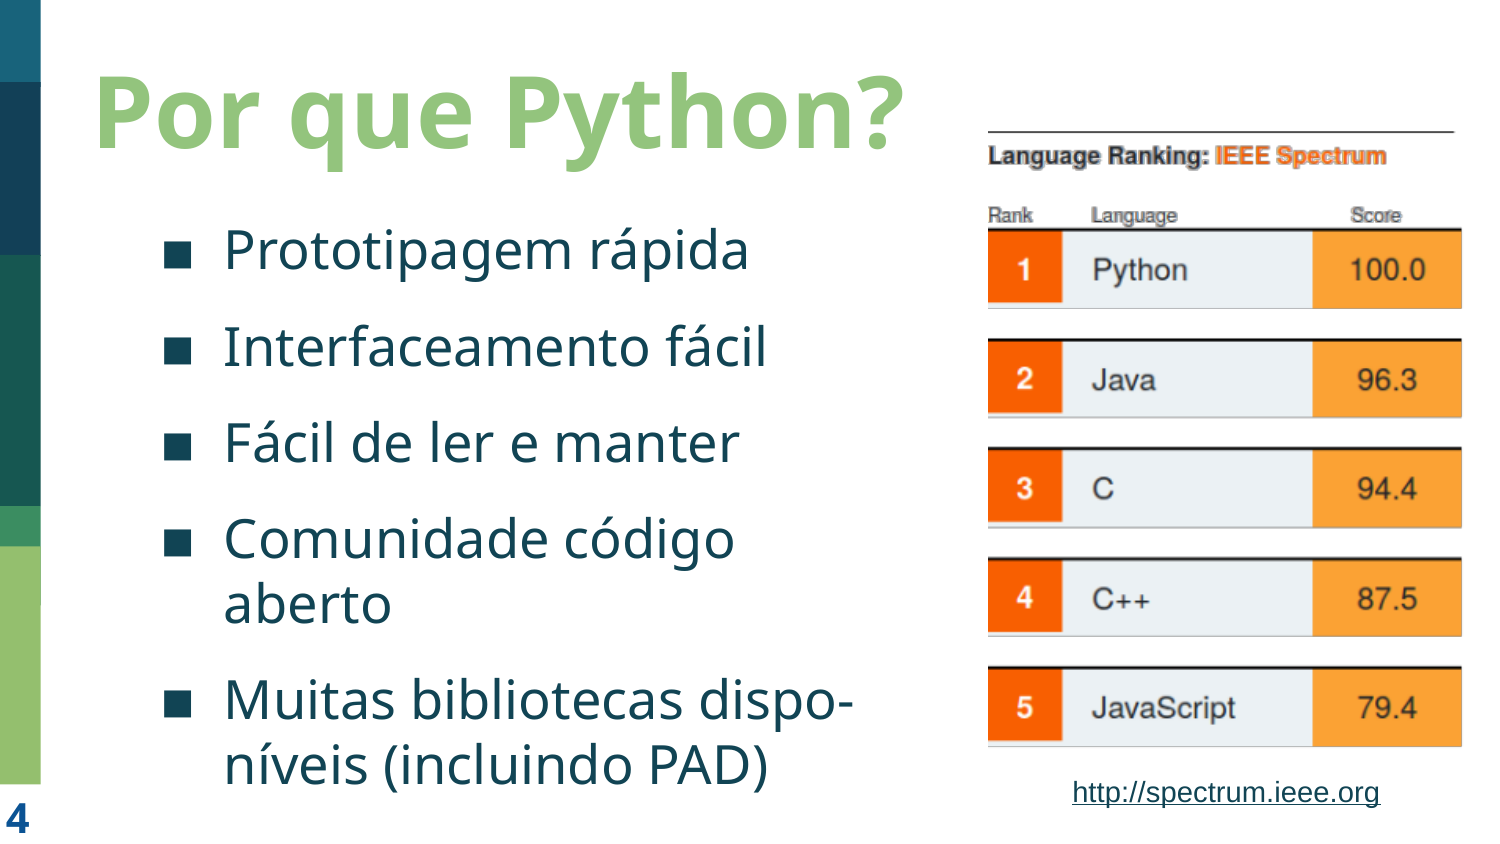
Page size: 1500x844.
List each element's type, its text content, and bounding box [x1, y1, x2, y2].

slide_number <number> [0, 785, 59, 844]
title Por que Python? [76, 7, 968, 209]
text_box http://spectrum.ieee.org [1005, 757, 1447, 833]
subtitle Prototipagem rápida Interfaceamento fácil Fácil de ler e manter Comunidade código aberto Muitas bibliotecas dispo- níveis (incluindo PAD) [133, 225, 910, 786]
picture [988, 130, 1465, 750]
